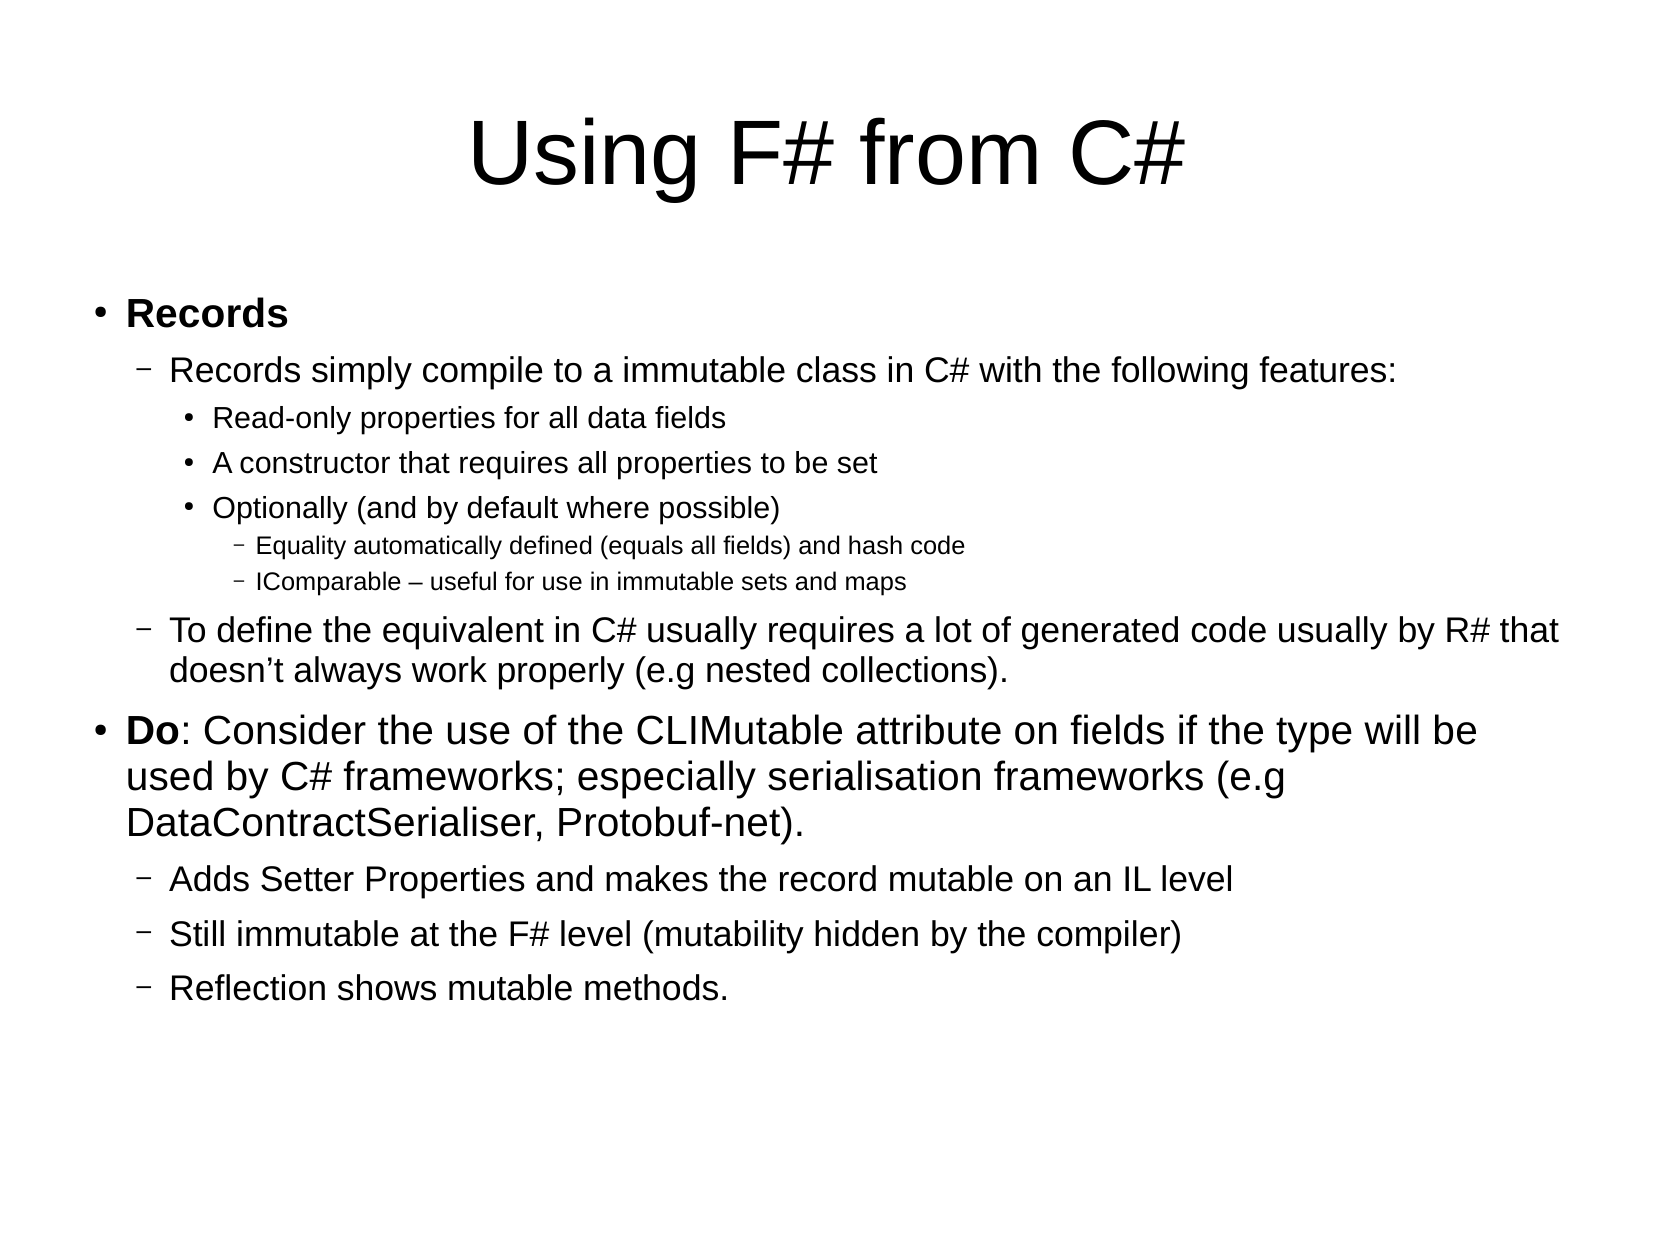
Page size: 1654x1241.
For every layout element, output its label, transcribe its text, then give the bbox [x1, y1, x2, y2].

list Records Records simply compile to a immutable class in C# with the following features: Read-only properties for all data fields A constructor that requires all properties to be set Optionally (and by default where possible) Equality automatically defined (equals all fields) and hash code IComparable – useful for use in immutable sets and maps To define the equivalent in C# usually requires a lot of generated code usually by R# that doesn’t always work properly (e.g nested collections). Do: Consider the use of the CLIMutable attribute on fields if the type will be used by C# frameworks; especially serialisation frameworks (e.g DataContractSerialiser, Protobuf-net). Adds Setter Properties and makes the record mutable on an IL level Still immutable at the F# level (mutability hidden by the compiler) Reflection shows mutable methods. [82, 290, 1571, 1010]
title Using F# from C# [82, 49, 1571, 257]
